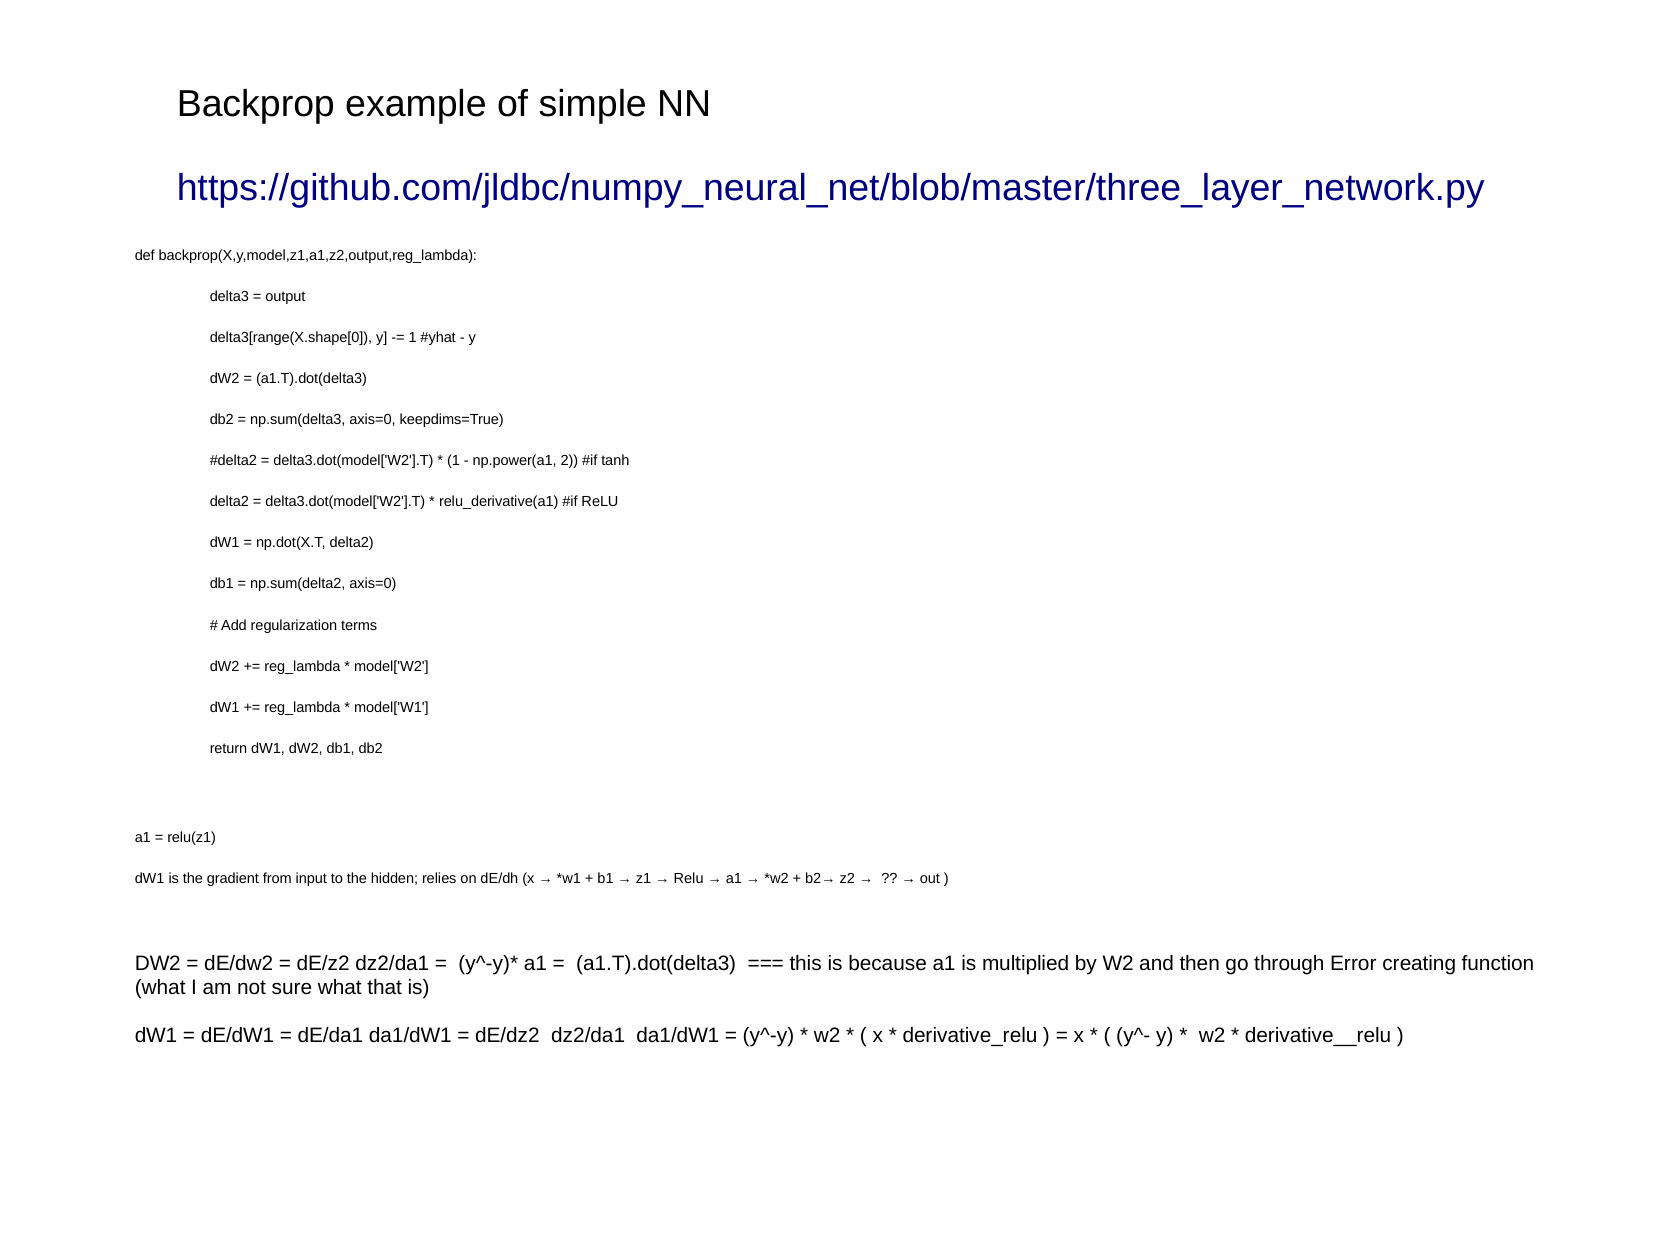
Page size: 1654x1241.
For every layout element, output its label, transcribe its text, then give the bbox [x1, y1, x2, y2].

text_box def backprop(X,y,model,z1,a1,z2,output,reg_lambda): delta3 = output delta3[range(X.shape[0]), y] -= 1 #yhat - y dW2 = (a1.T).dot(delta3) db2 = np.sum(delta3, axis=0, keepdims=True) #delta2 = delta3.dot(model['W2'].T) * (1 - np.power(a1, 2)) #if tanh delta2 = delta3.dot(model['W2'].T) * relu_derivative(a1) #if ReLU dW1 = np.dot(X.T, delta2) db1 = np.sum(delta2, axis=0) # Add regularization terms dW2 += reg_lambda * model['W2'] dW1 += reg_lambda * model['W1'] return dW1, dW2, db1, db2 a1 = relu(z1) dW1 is the gradient from input to the hidden; relies on dE/dh (x → *w1 + b1 → z1 → Relu → a1 → *w2 + b2→ z2 → ?? → out ) DW2 = dE/dw2 = dE/z2 dz2/da1 = (y^-y)* a1 = (a1.T).dot(delta3) === this is because a1 is multiplied by W2 and then go through Error creating function (what I am not sure what that is) dW1 = dE/dW1 = dE/da1 da1/dW1 = dE/dz2 dz2/da1 da1/dW1 = (y^-y) * w2 * ( x * derivative_relu ) = x * ( (y^- y) * w2 * derivative__relu ) [120, 240, 1591, 1055]
text_box Backprop example of simple NN https://github.com/jldbc/numpy_neural_net/blob/master/three_layer_network.py [162, 75, 1501, 240]
